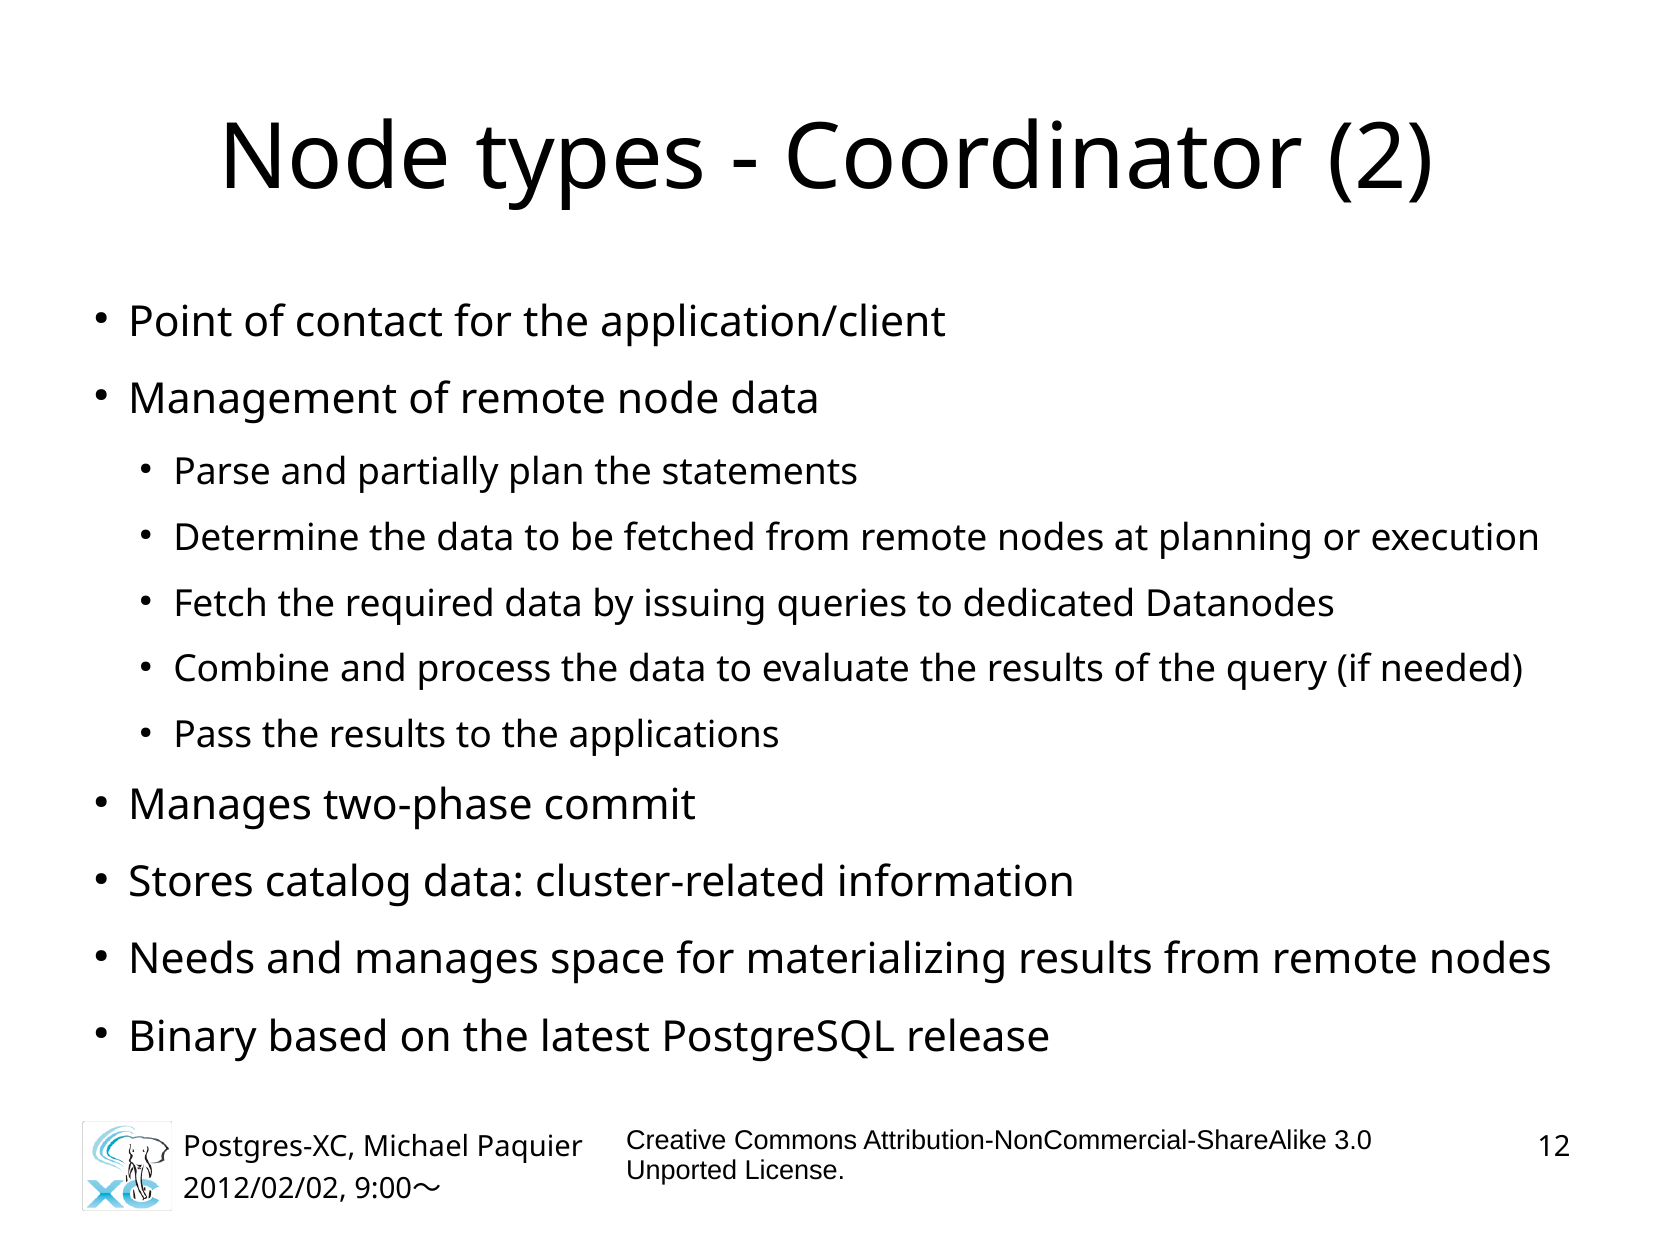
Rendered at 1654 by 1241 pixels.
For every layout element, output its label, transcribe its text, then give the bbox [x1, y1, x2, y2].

list Point of contact for the application/client Management of remote node data Parse and partially plan the statements Determine the data to be fetched from remote nodes at planning or execution Fetch the required data by issuing queries to dedicated Datanodes Combine and process the data to evaluate the results of the query (if needed) Pass the results to the applications Manages two-phase commit Stores catalog data: cluster-related information Needs and manages space for materializing results from remote nodes Binary based on the latest PostgreSQL release [82, 290, 1571, 1109]
title Node types - Coordinator (2) [82, 49, 1571, 257]
picture [82, 1121, 172, 1211]
